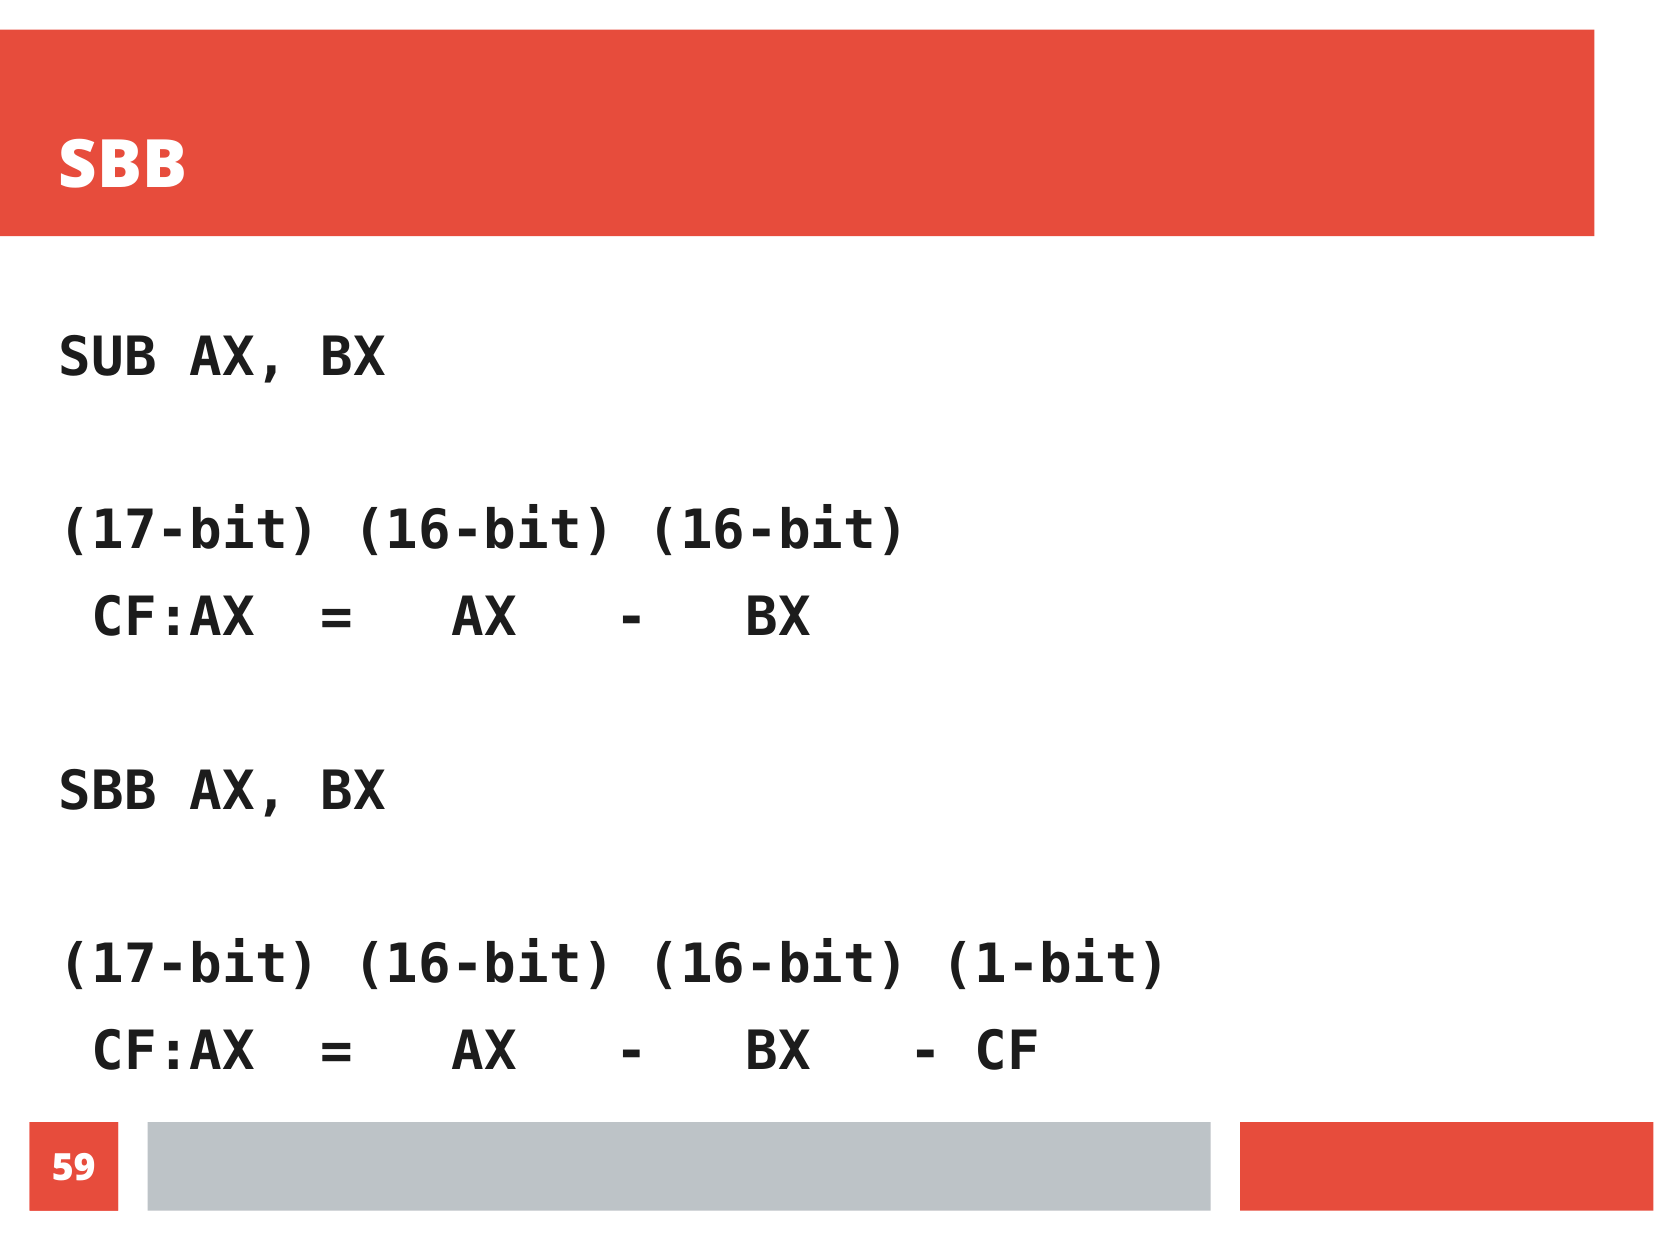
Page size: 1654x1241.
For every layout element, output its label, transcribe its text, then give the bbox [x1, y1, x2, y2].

list SUB AX, BX (17-bit) (16-bit) (16-bit) CF:AX = AX - BX SBB AX, BX (17-bit) (16-bit) (16-bit) (1-bit) CF:AX = AX - BX - CF [59, 324, 1565, 1093]
title SBB [59, 59, 1595, 207]
